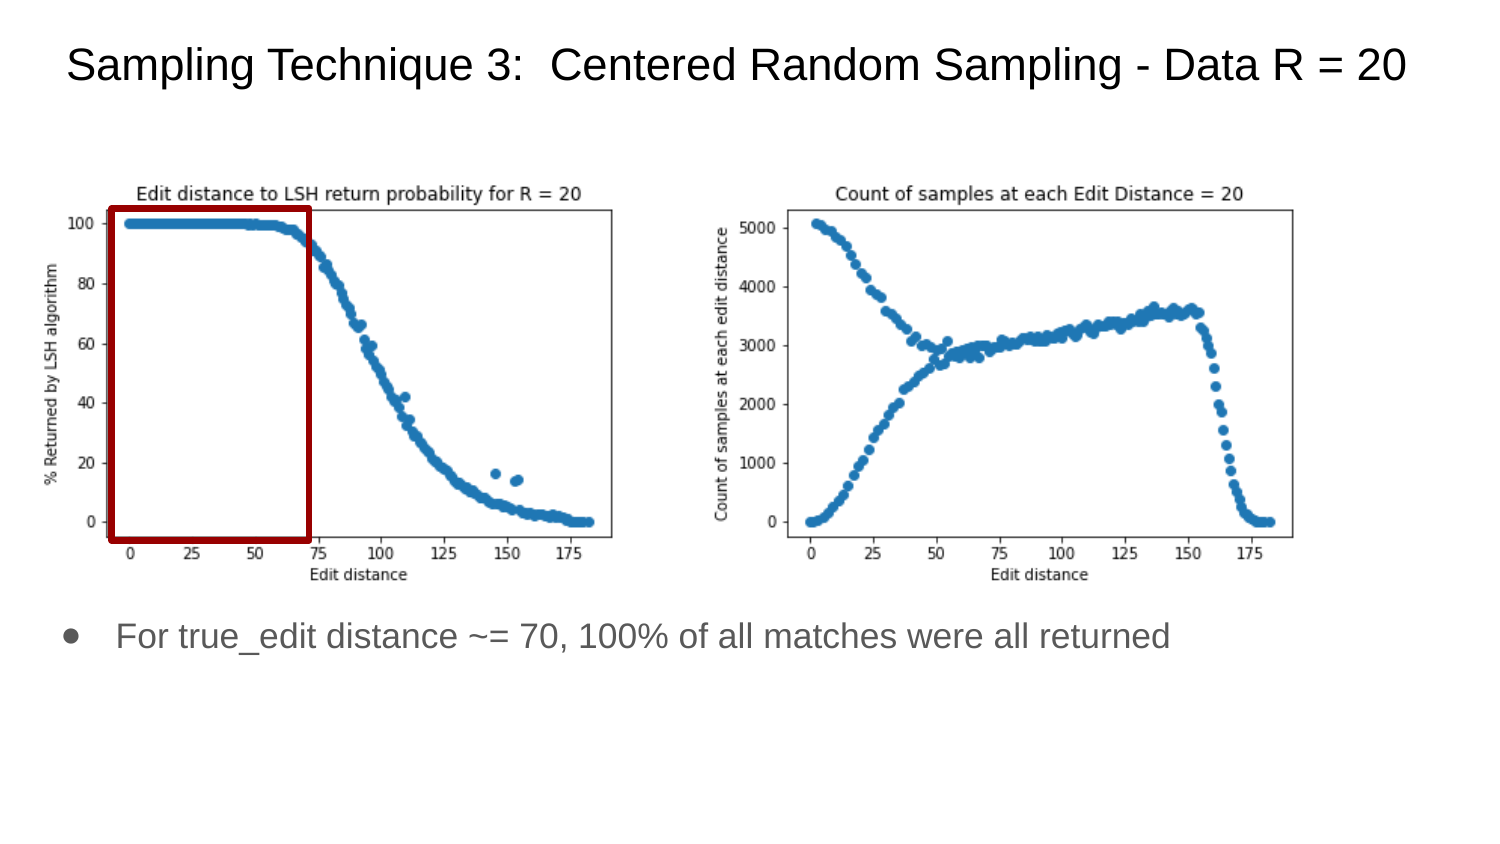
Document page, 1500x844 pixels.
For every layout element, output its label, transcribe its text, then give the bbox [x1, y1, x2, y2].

picture [706, 157, 1357, 592]
title Sampling Technique 3: Centered Random Sampling - Data R = 20 [51, 20, 1449, 115]
picture [25, 157, 676, 592]
text_box For true_edit distance ~= 70, 100% of all matches were all returned [25, 597, 1467, 780]
